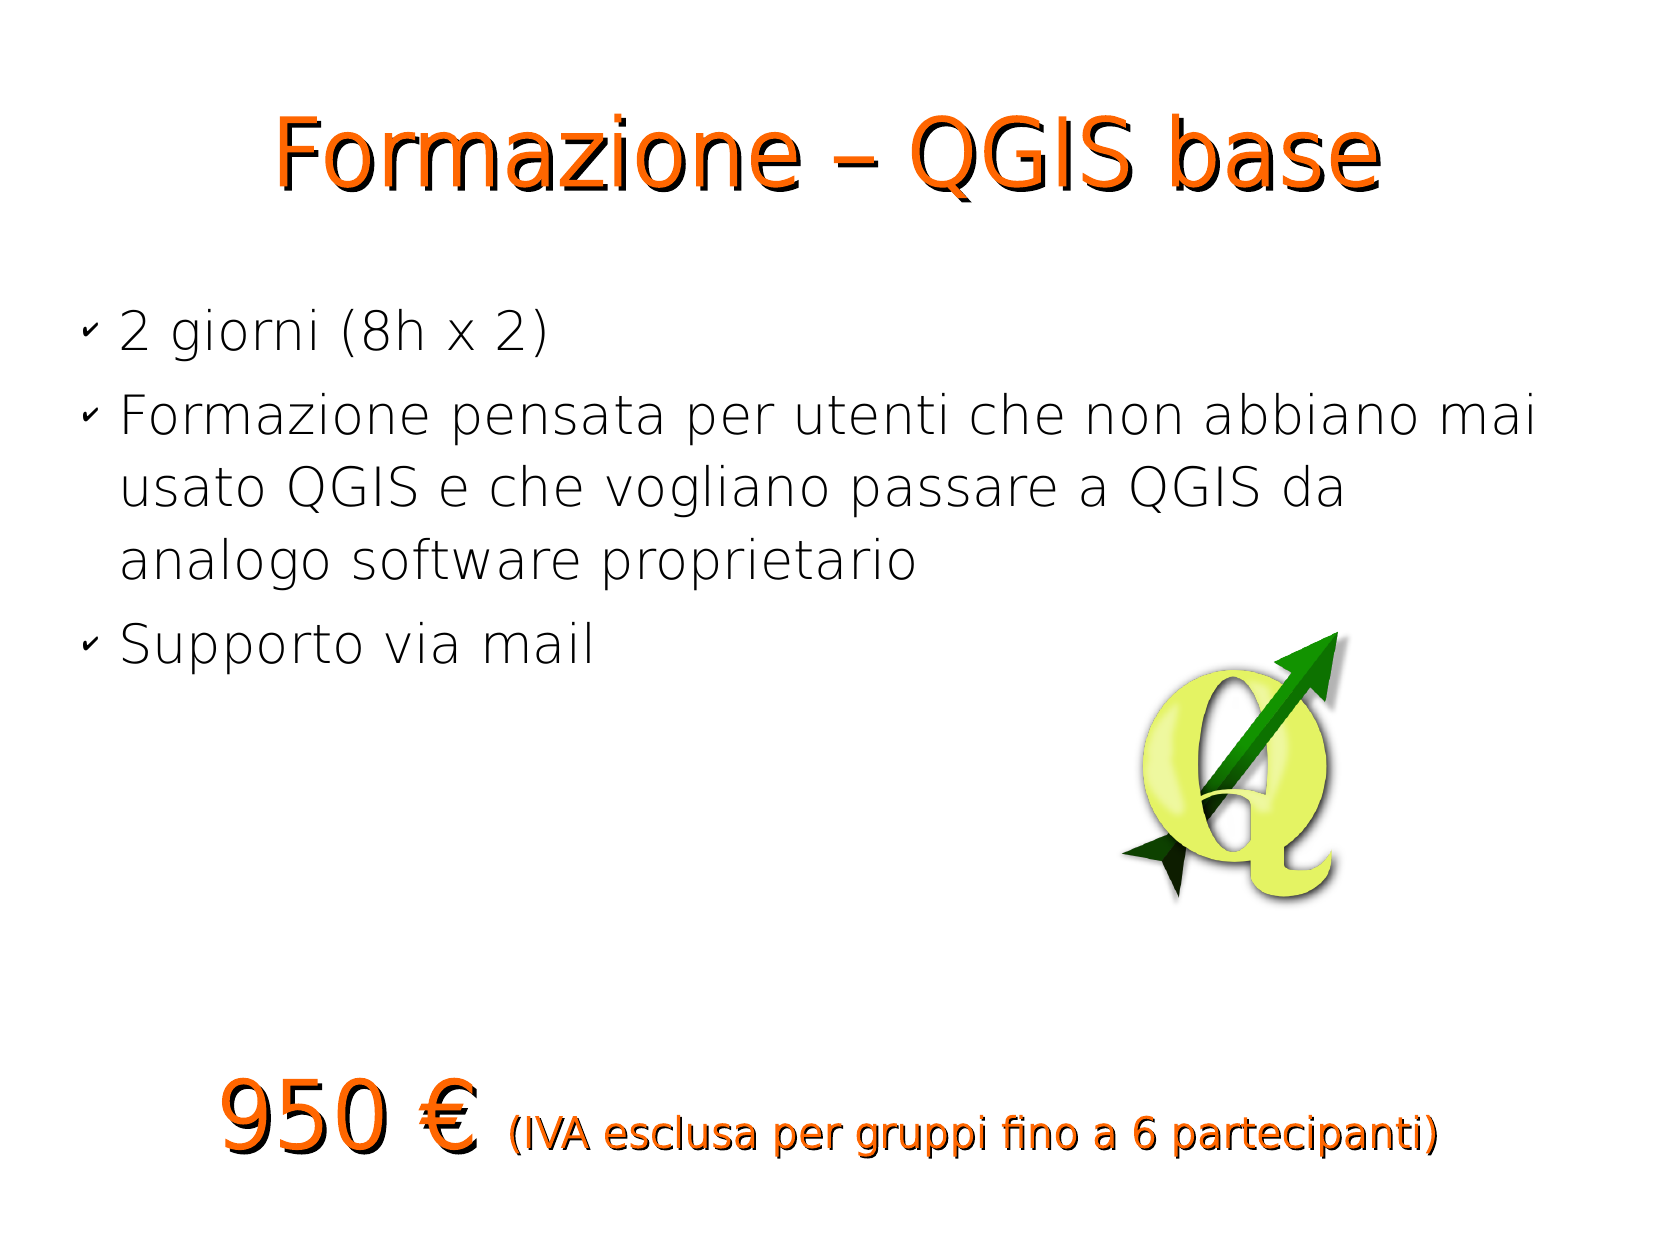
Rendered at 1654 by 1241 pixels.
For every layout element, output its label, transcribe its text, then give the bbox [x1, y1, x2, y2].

title Formazione – QGIS base [82, 49, 1571, 257]
title 950 € (IVA esclusa per gruppi fino a 6 partecipanti) [82, 1012, 1571, 1220]
picture [1098, 625, 1383, 911]
subtitle 2 giorni (8h x 2) Formazione pensata per utenti che non abbiano mai usato QGIS e che vogliano passare a QGIS da analogo software proprietario Supporto via mail [82, 290, 1571, 1010]
